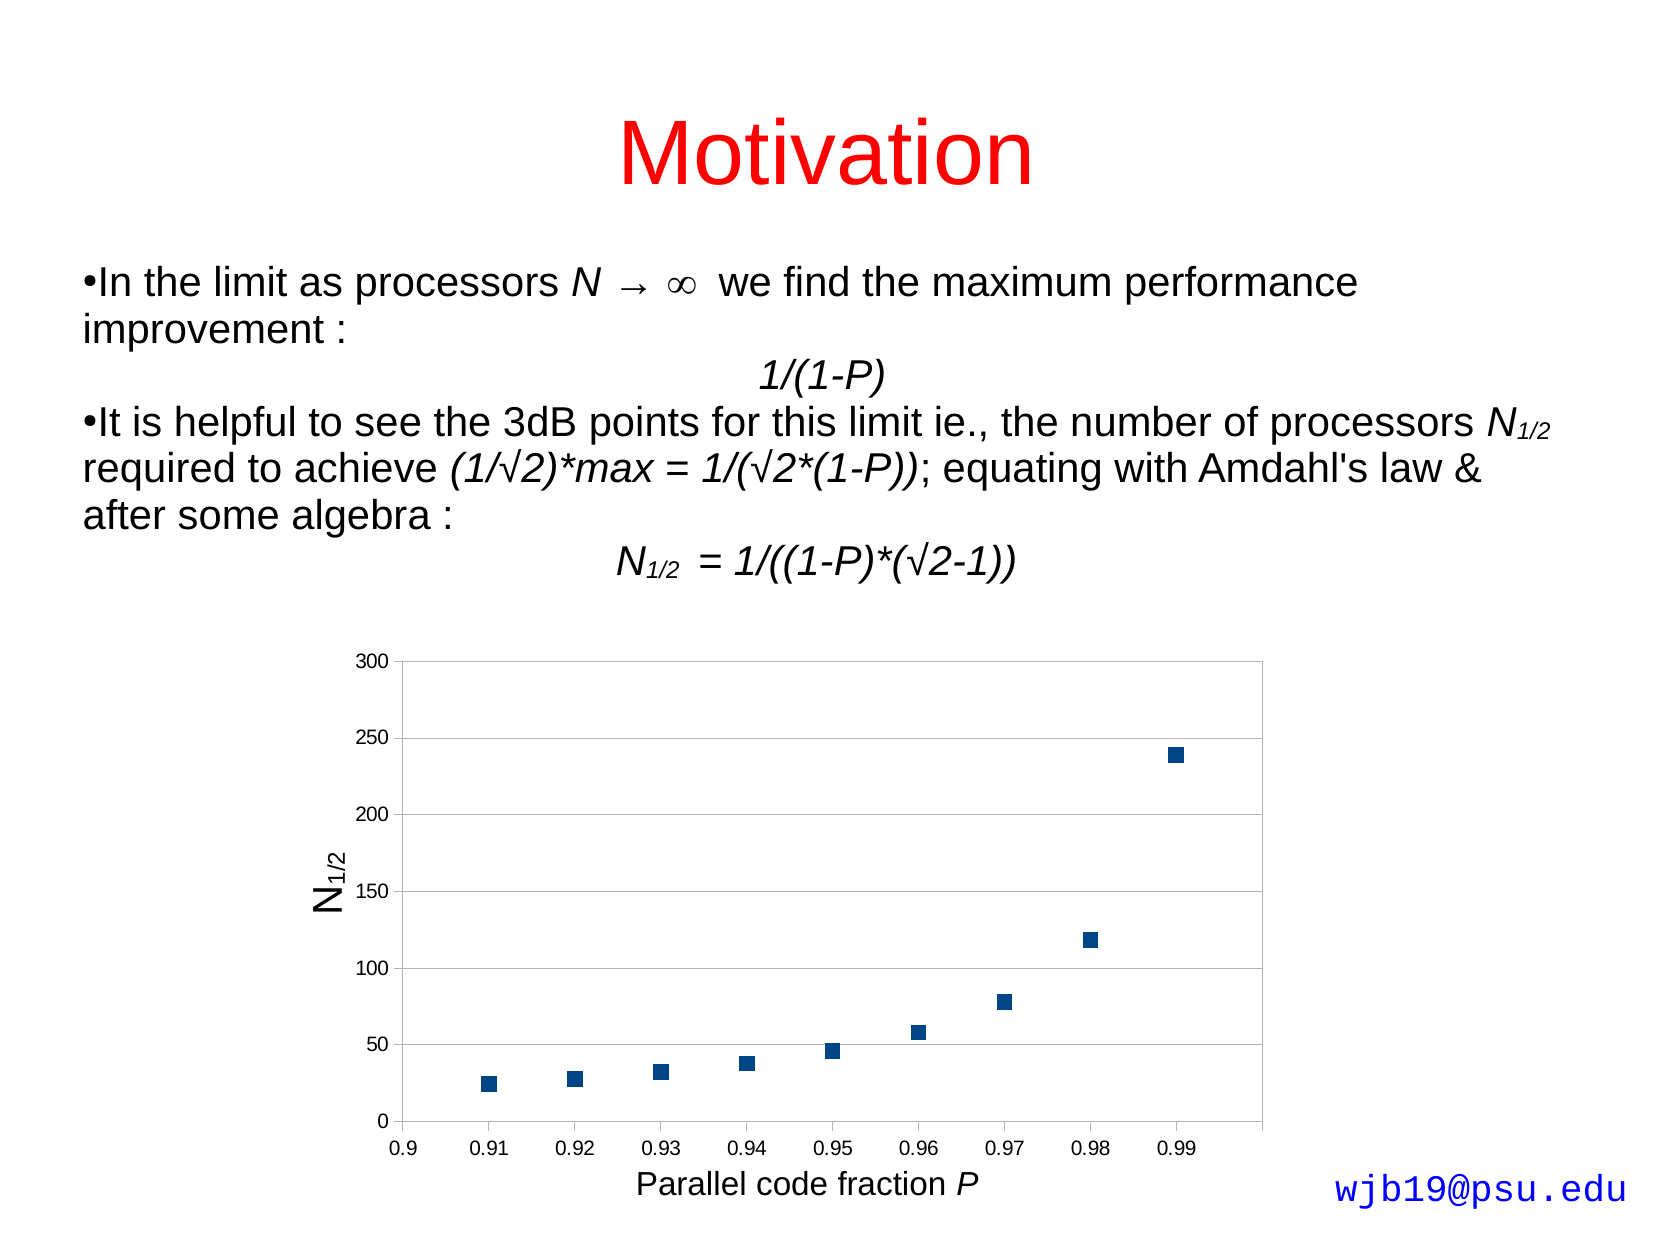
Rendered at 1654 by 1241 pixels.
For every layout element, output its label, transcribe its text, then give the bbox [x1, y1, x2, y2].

chart [336, 638, 1282, 1171]
text_box wjb19@psu.edu [1320, 1162, 1643, 1220]
text_box N1/2 [297, 837, 358, 916]
text_box Parallel code fraction P [635, 1160, 1048, 1208]
title Motivation [82, 49, 1571, 207]
subtitle In the limit as processors N →  we find the maximum performance improvement : 1/(1-P) It is helpful to see the 3dB points for this limit ie., the number of processors N1/2 required to achieve (1/√2)*max = 1/(√2*(1-P)); equating with Amdahl's law & after some algebra : N1/2 = 1/((1-P)*(√2-1)) [82, 207, 1571, 1241]
